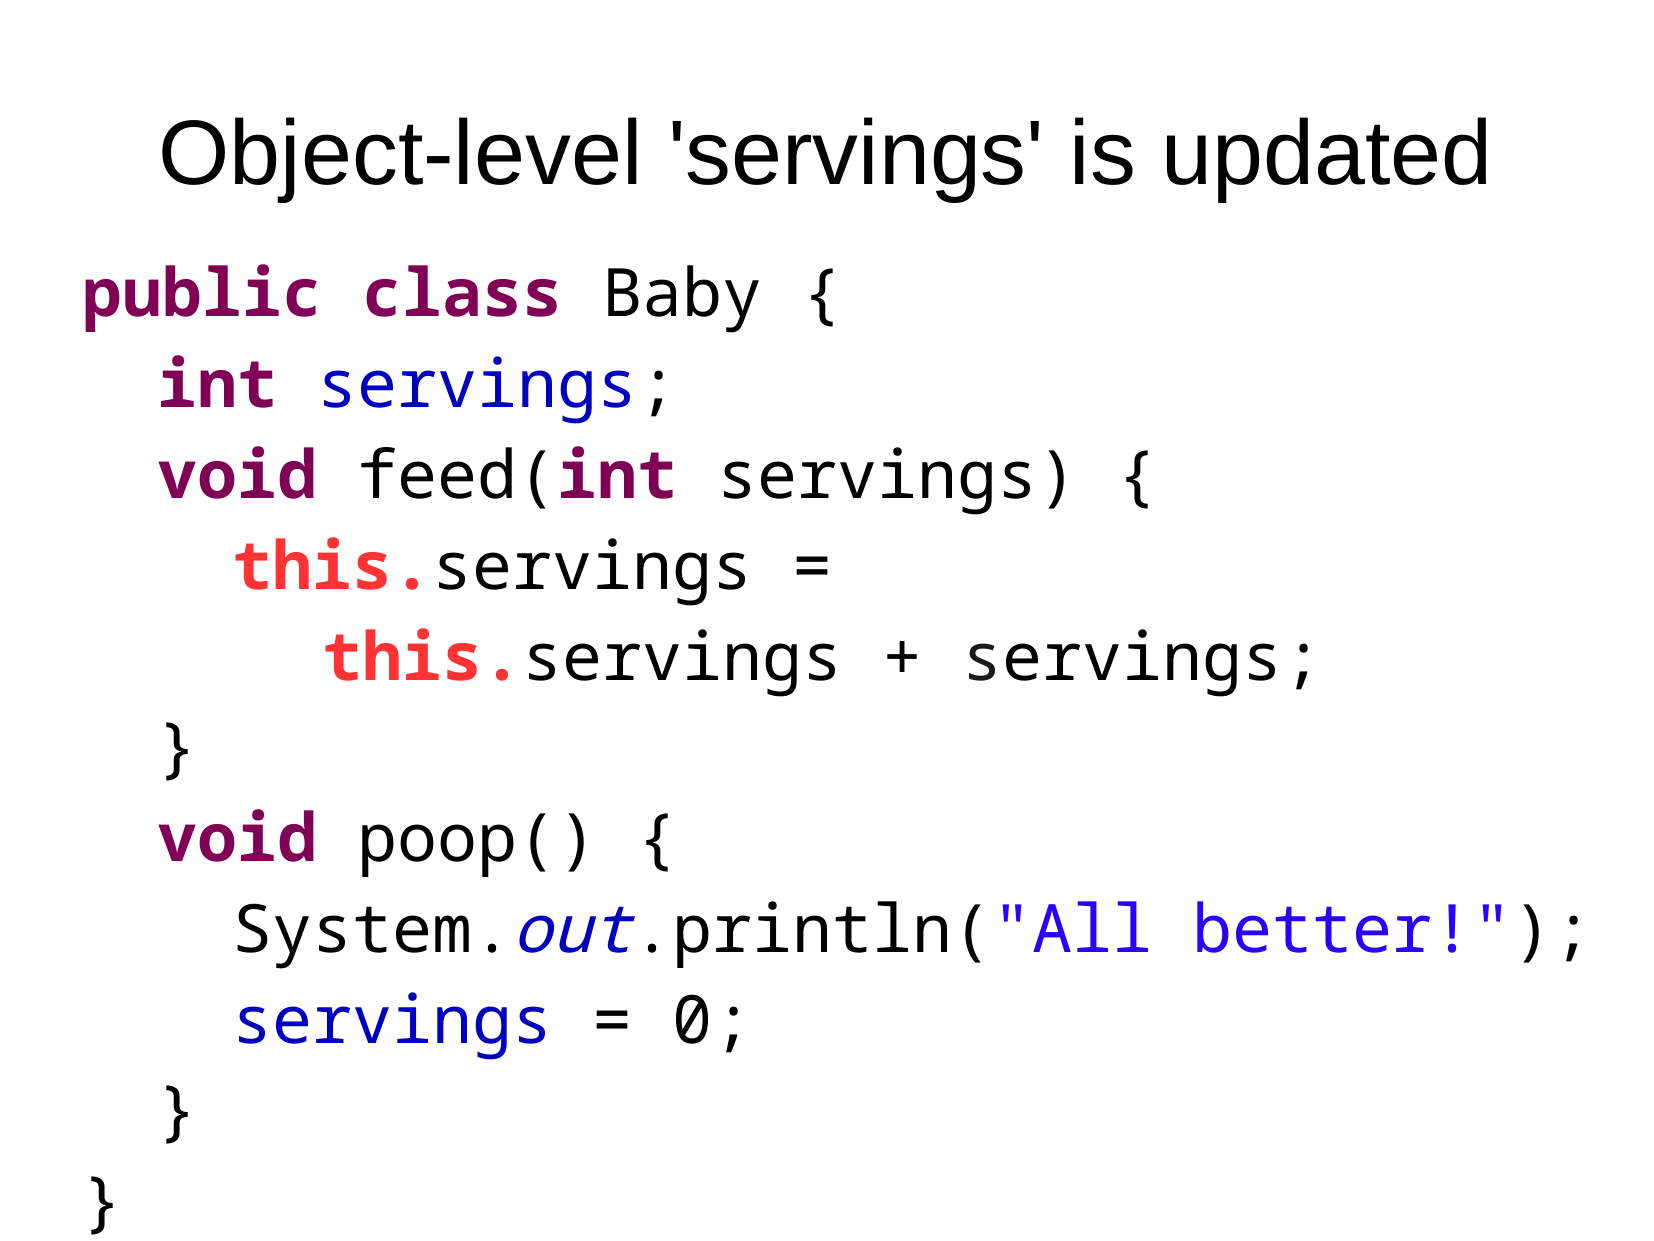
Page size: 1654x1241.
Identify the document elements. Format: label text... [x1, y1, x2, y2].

title Object-level 'servings' is updated [82, 49, 1571, 229]
text_box public class Baby { int servings; void feed(int servings) { this.servings = this.servings + servings; } void poop() { System.out.println("All better!"); servings = 0; } } [82, 229, 1654, 1170]
